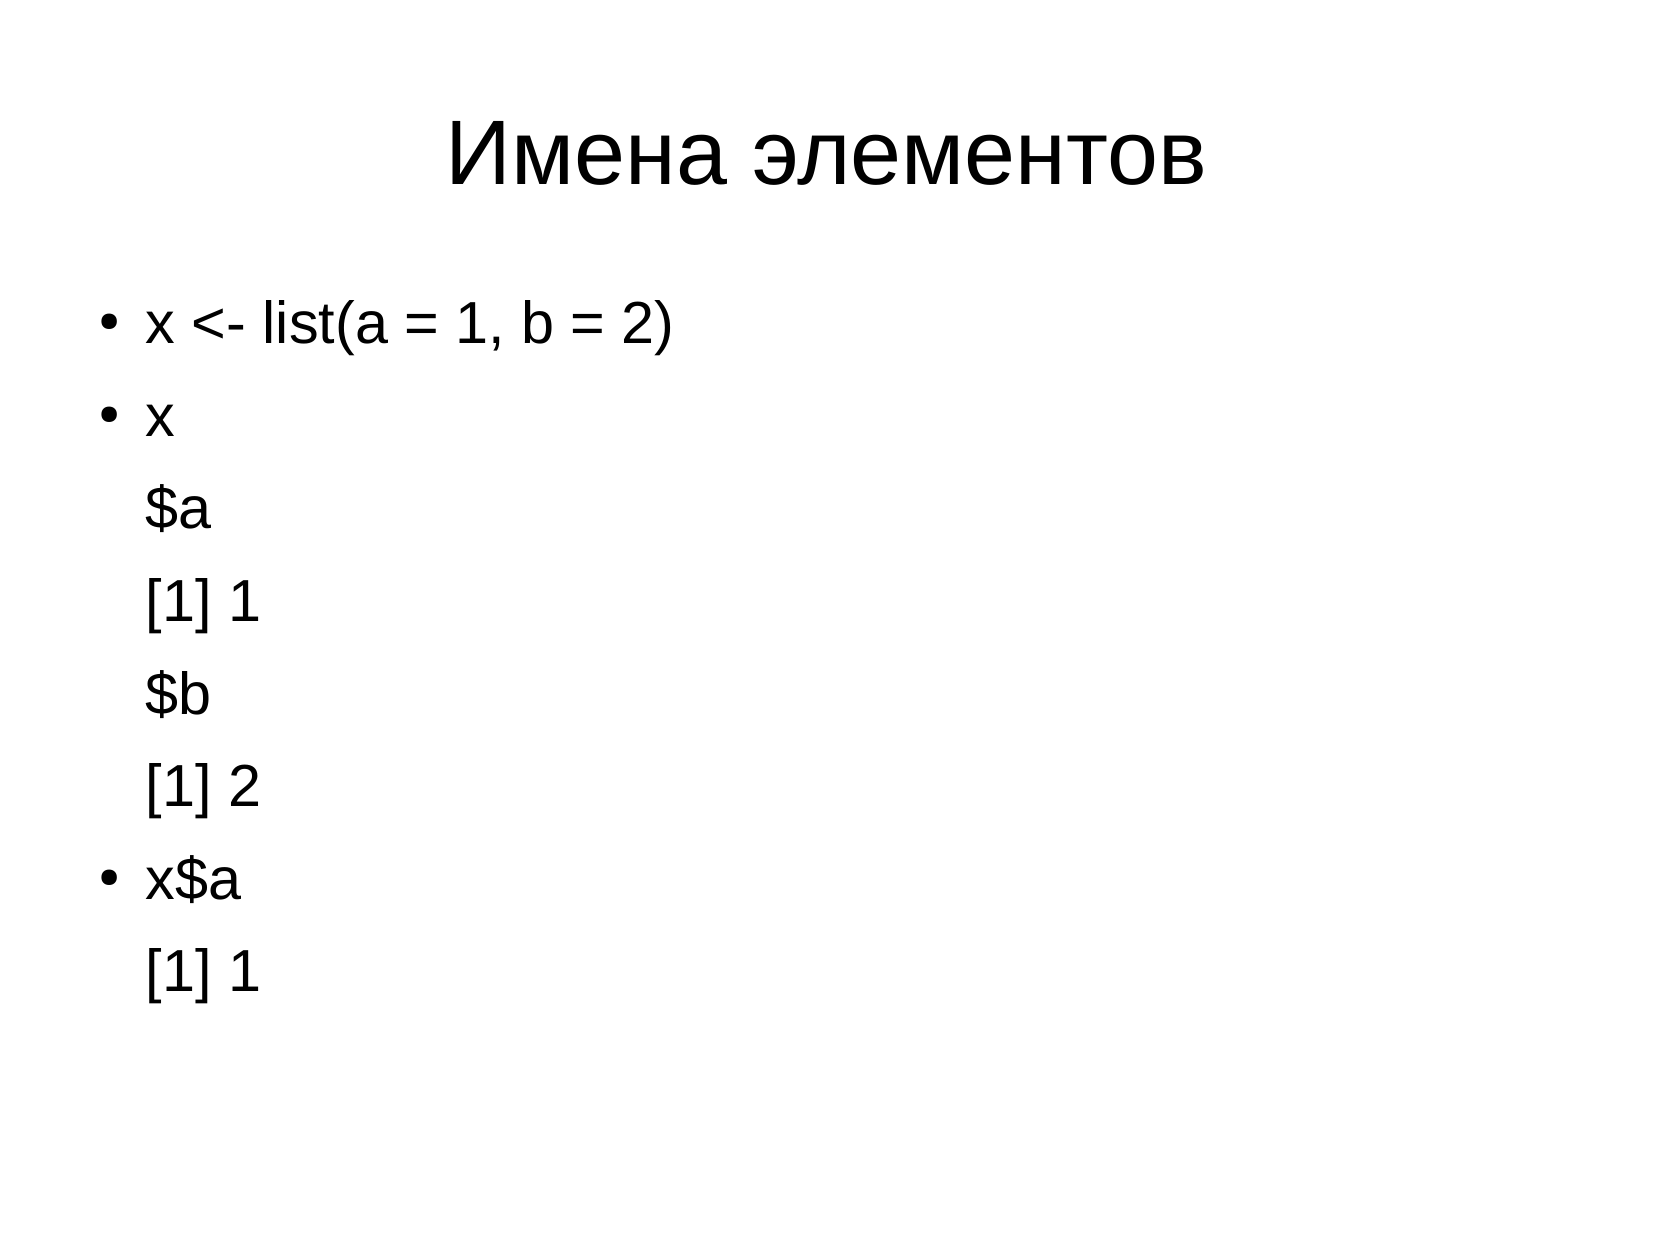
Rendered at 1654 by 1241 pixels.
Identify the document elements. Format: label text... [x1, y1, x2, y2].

title Имена элементов [82, 49, 1571, 257]
list x <- list(a = 1, b = 2) x $a [1] 1 $b [1] 2 x$a [1] 1 [82, 290, 1538, 1010]
